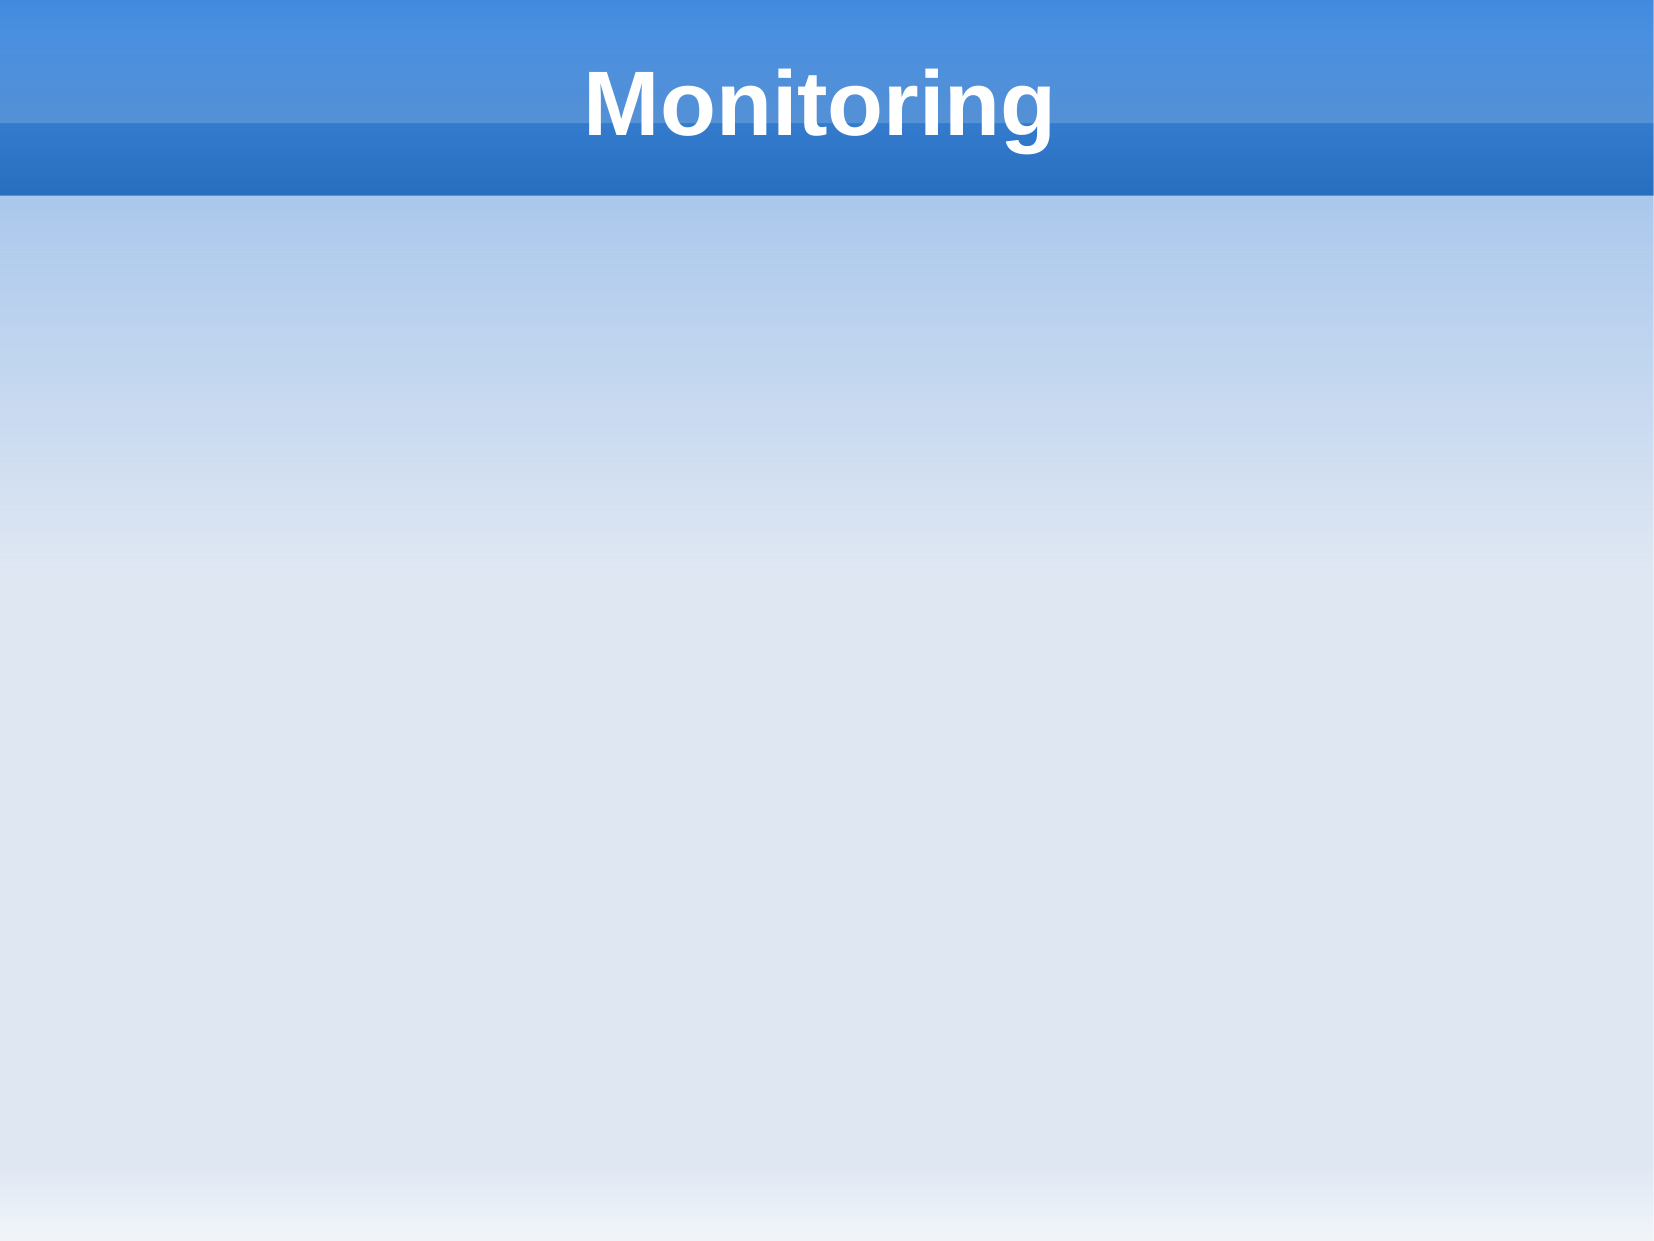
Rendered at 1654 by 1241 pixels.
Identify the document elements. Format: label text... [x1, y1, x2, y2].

picture [0, 0, 1654, 1241]
title Monitoring [76, 0, 1565, 208]
